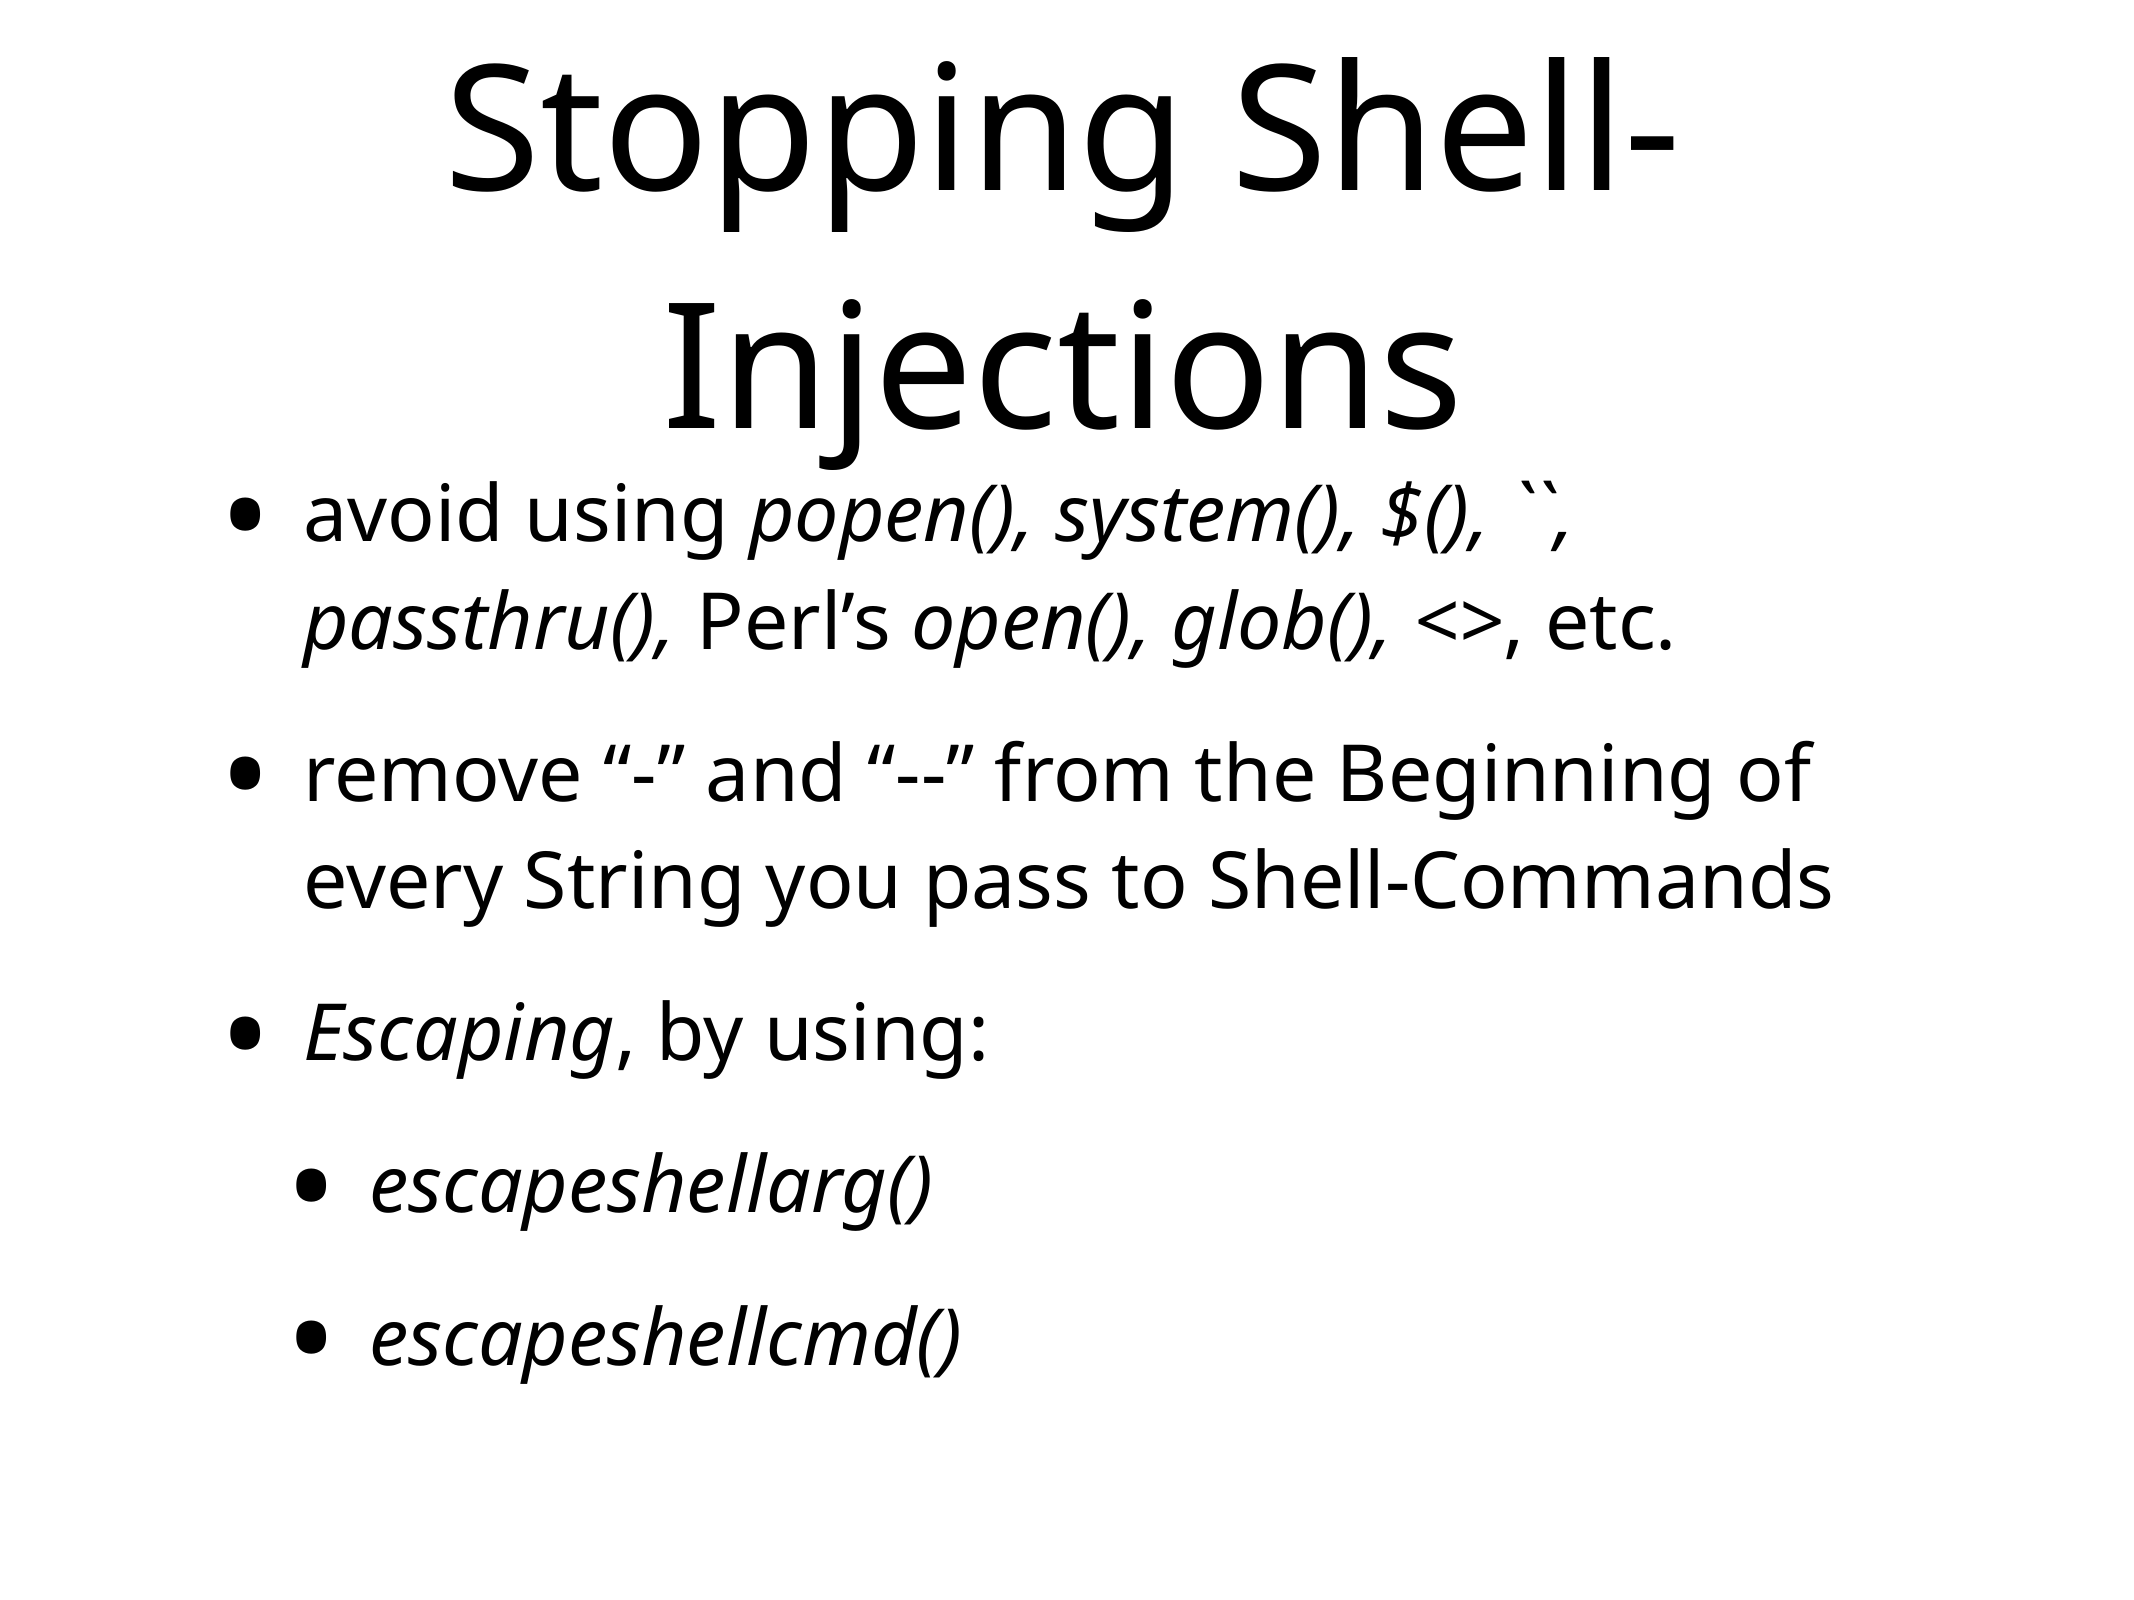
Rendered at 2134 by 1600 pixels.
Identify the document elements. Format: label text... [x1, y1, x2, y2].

title Stopping Shell-Injections [174, 31, 1957, 452]
list avoid using popen(), system(), $(), ``, passthru(), Perl’s open(), glob(), <>, etc. remove “-” and “--” from the Beginning of every String you pass to Shell-Commands Escaping, by using: escapeshellarg() escapeshellcmd() [172, 454, 1959, 1392]
